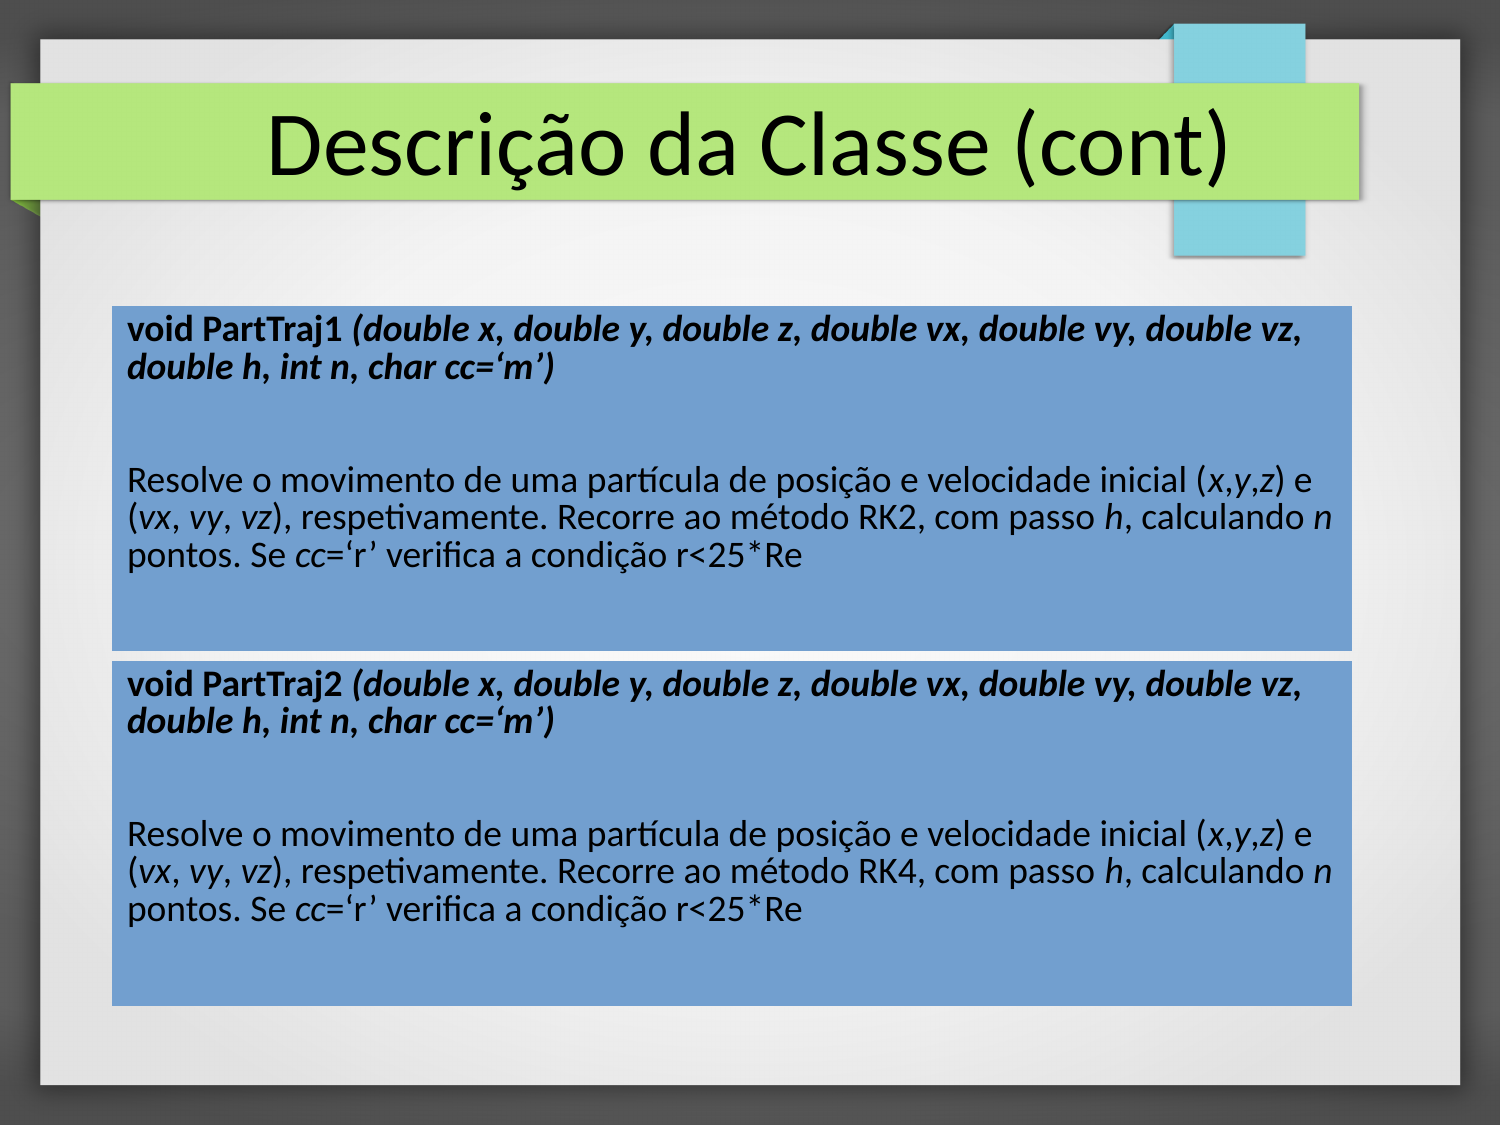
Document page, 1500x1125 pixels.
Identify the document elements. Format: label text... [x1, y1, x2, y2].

table_header void PartTraj2 (double x, double y, double z, double vx, double vy, double vz, double h, int n, char cc=‘m’) [112, 661, 1352, 811]
picture [0, 0, 1500, 1125]
table_cell Resolve o movimento de uma partícula de posição e velocidade inicial (x,y,z) e (vx, vy, vz), respetivamente. Recorre ao método RK2, com passo h, calculando n pontos. Se cc=‘r’ verifica a condição r<25*Re [112, 456, 1352, 651]
text_box Descrição da Classe (cont) [75, 45, 1425, 233]
table_header void PartTraj1 (double x, double y, double z, double vx, double vy, double vz, double h, int n, char cc=‘m’) [112, 306, 1352, 456]
table_cell Resolve o movimento de uma partícula de posição e velocidade inicial (x,y,z) e (vx, vy, vz), respetivamente. Recorre ao método RK4, com passo h, calculando n pontos. Se cc=‘r’ verifica a condição r<25*Re [112, 811, 1352, 1006]
